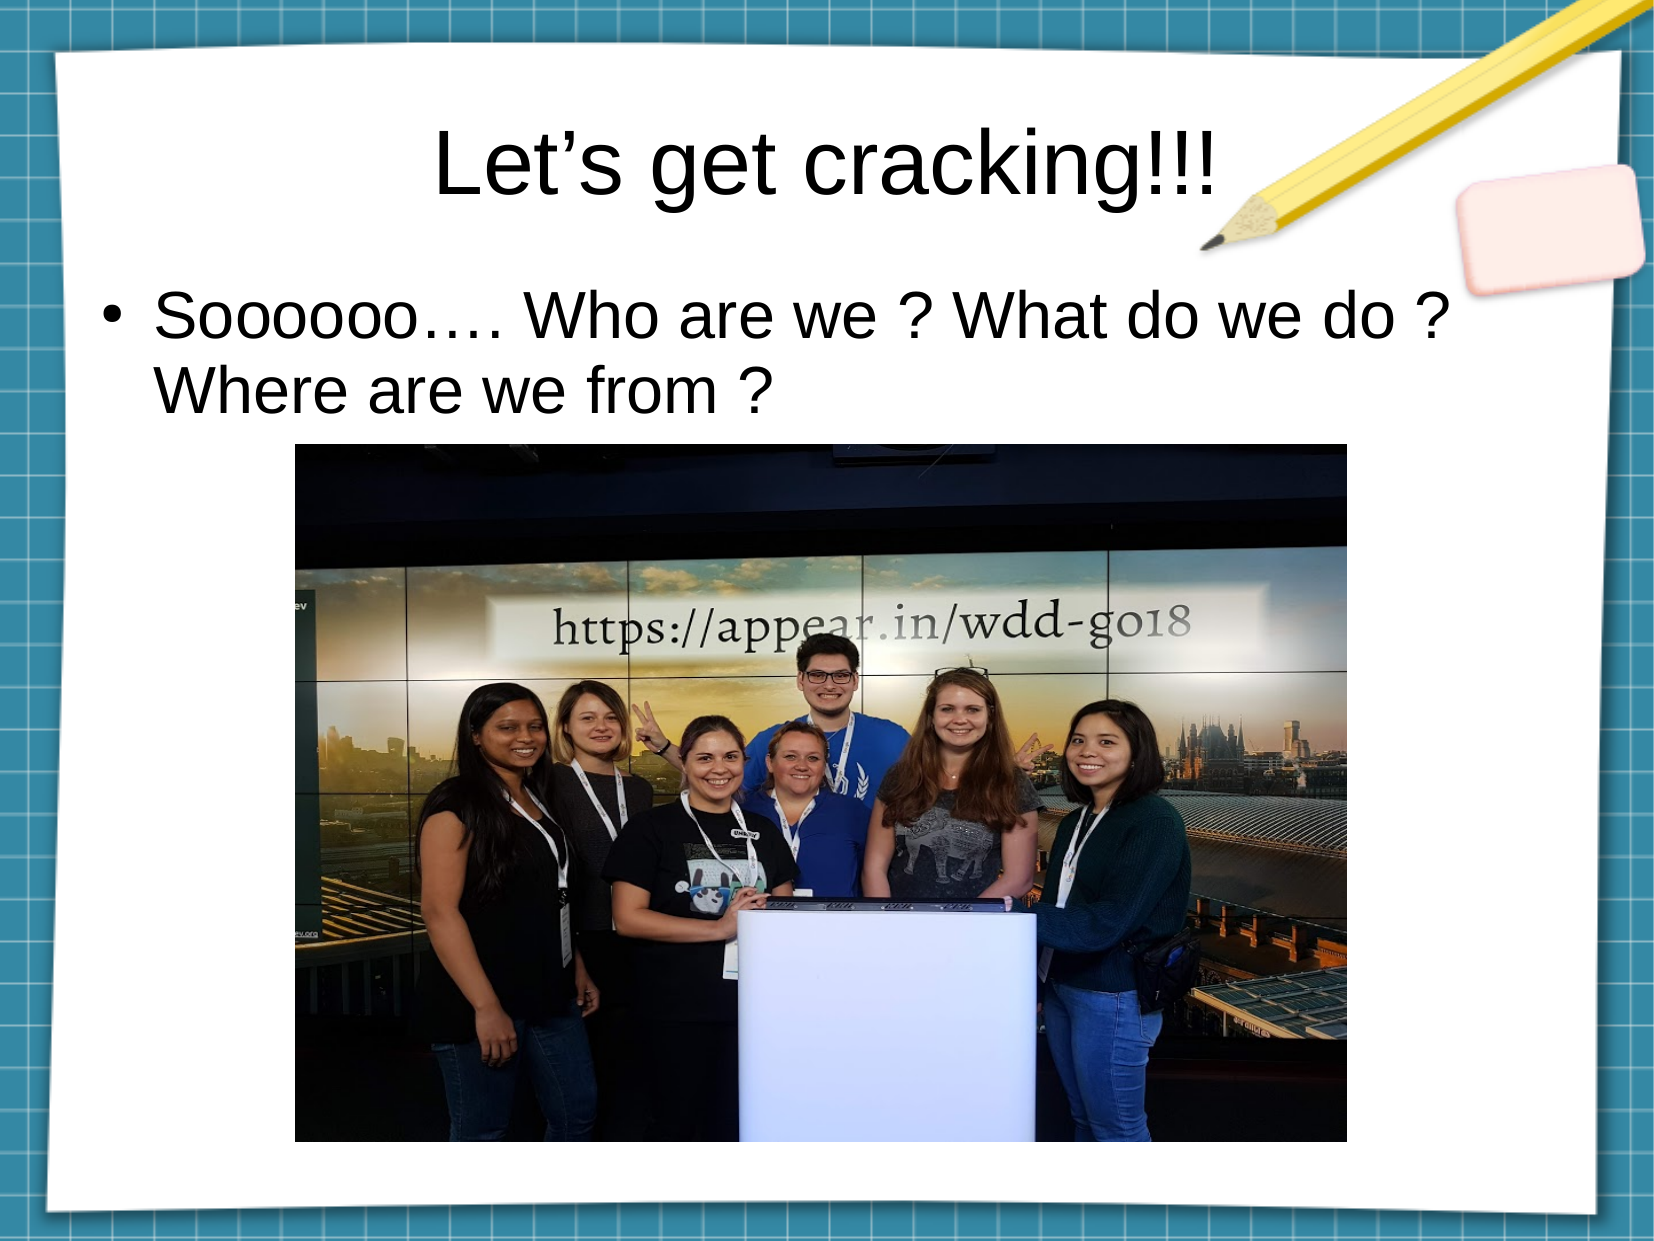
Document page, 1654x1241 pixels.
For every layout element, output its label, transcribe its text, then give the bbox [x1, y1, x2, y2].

title Let’s get cracking!!! [82, 59, 1571, 267]
picture [0, 0, 1654, 1241]
list Soooooo…. Who are we ? What do we do ? Where are we from ? [82, 278, 1571, 461]
